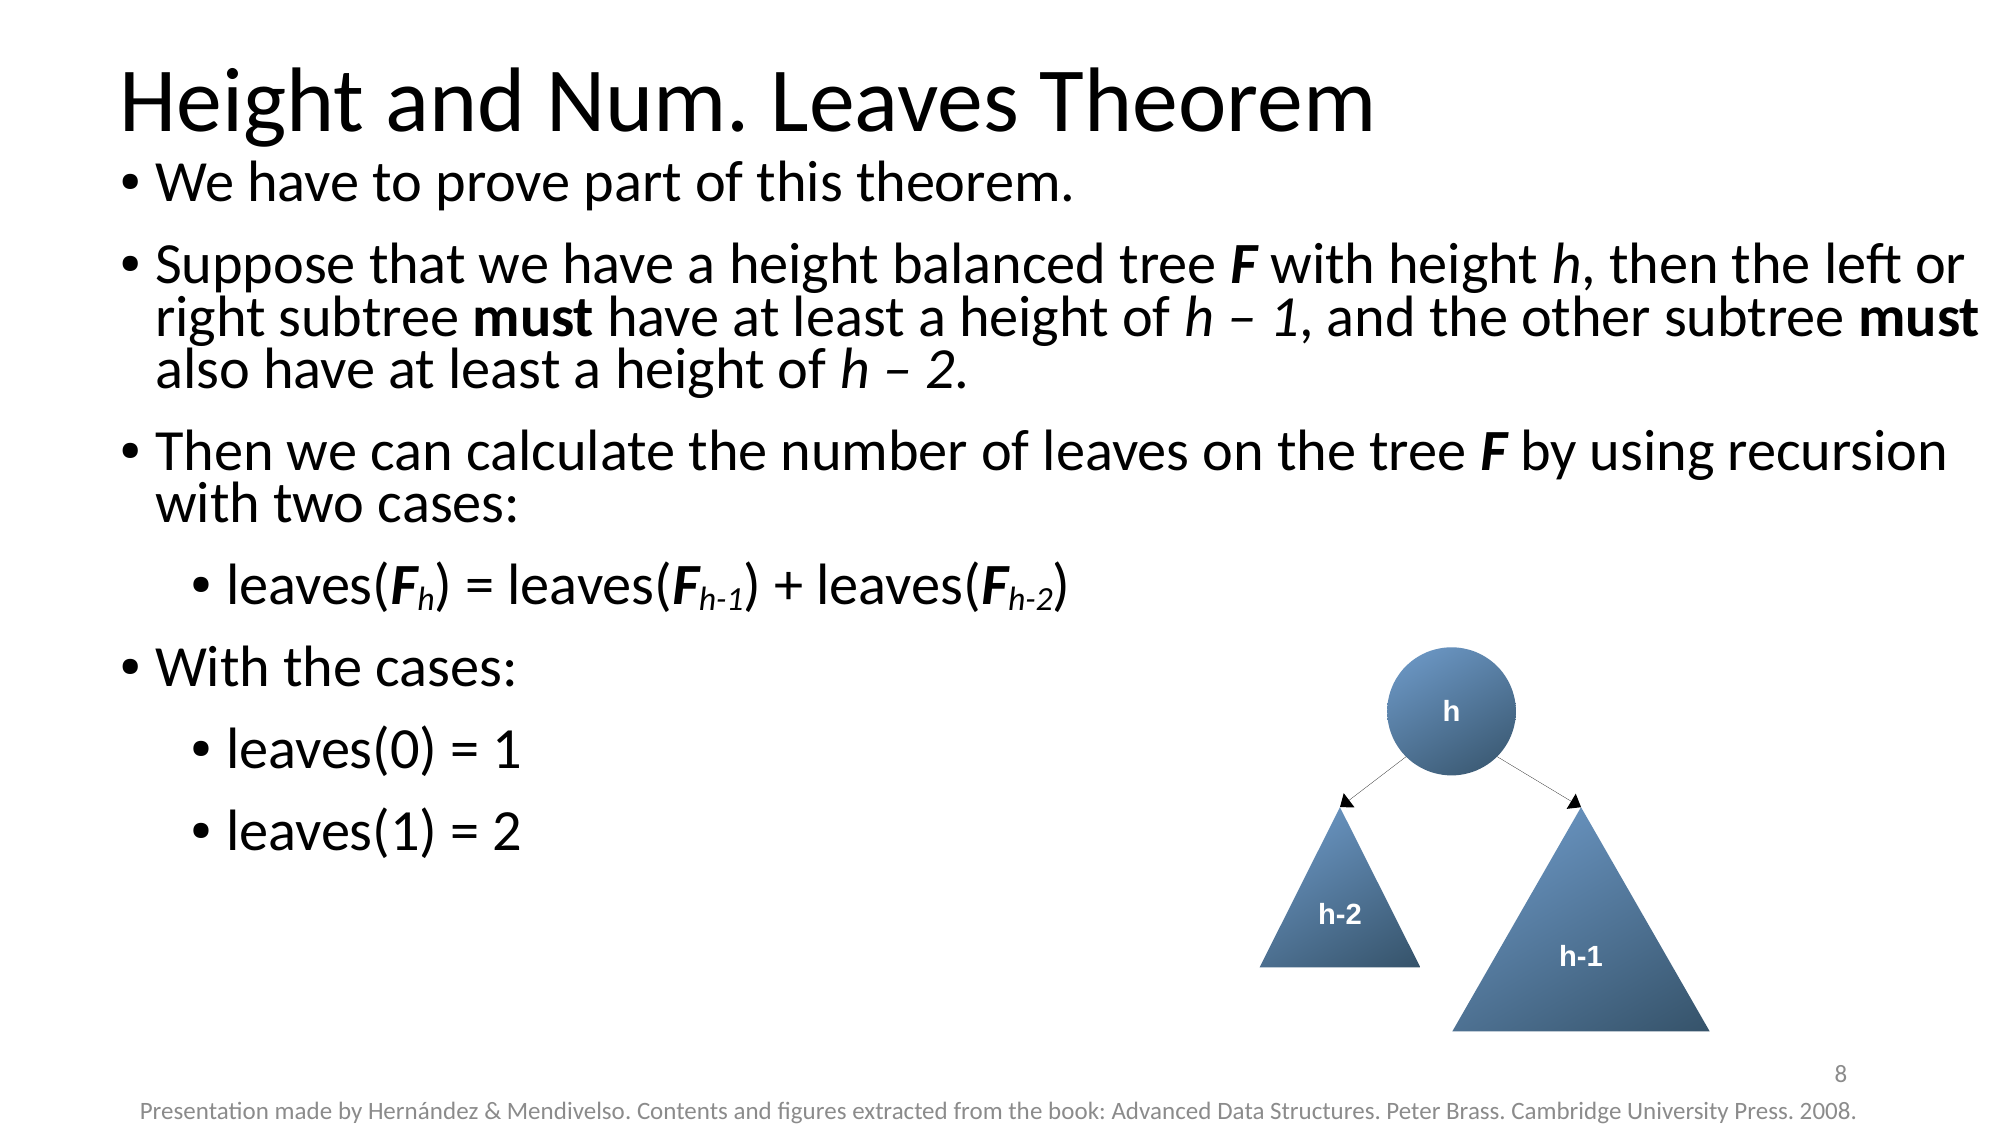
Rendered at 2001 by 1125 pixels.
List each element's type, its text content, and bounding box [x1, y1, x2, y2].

text_box Presentation made by Hernández & Mendivelso. Contents and figures extracted from the book: Advanced Data Structures. Peter Brass. Cambridge University Press. 2008. [0, 1100, 2000, 1119]
text_box h-1 [1452, 808, 1710, 1032]
text_box We have to prove part of this theorem. Suppose that we have a height balanced tree F with height h, then the left or right subtree must have at least a height of h – 1, and the other subtree must also have at least a height of h – 2. Then we can calculate the number of leaves on the tree F by using recursion with two cases: leaves(Fh) = leaves(Fh-1) + leaves(Fh-2) With the cases: leaves(0) = 1 leaves(1) = 2 [119, 159, 1983, 1051]
text_box h [1387, 647, 1516, 776]
text_box h-2 [1259, 808, 1421, 968]
title Height and Num. Leaves Theorem [119, 1, 1845, 150]
